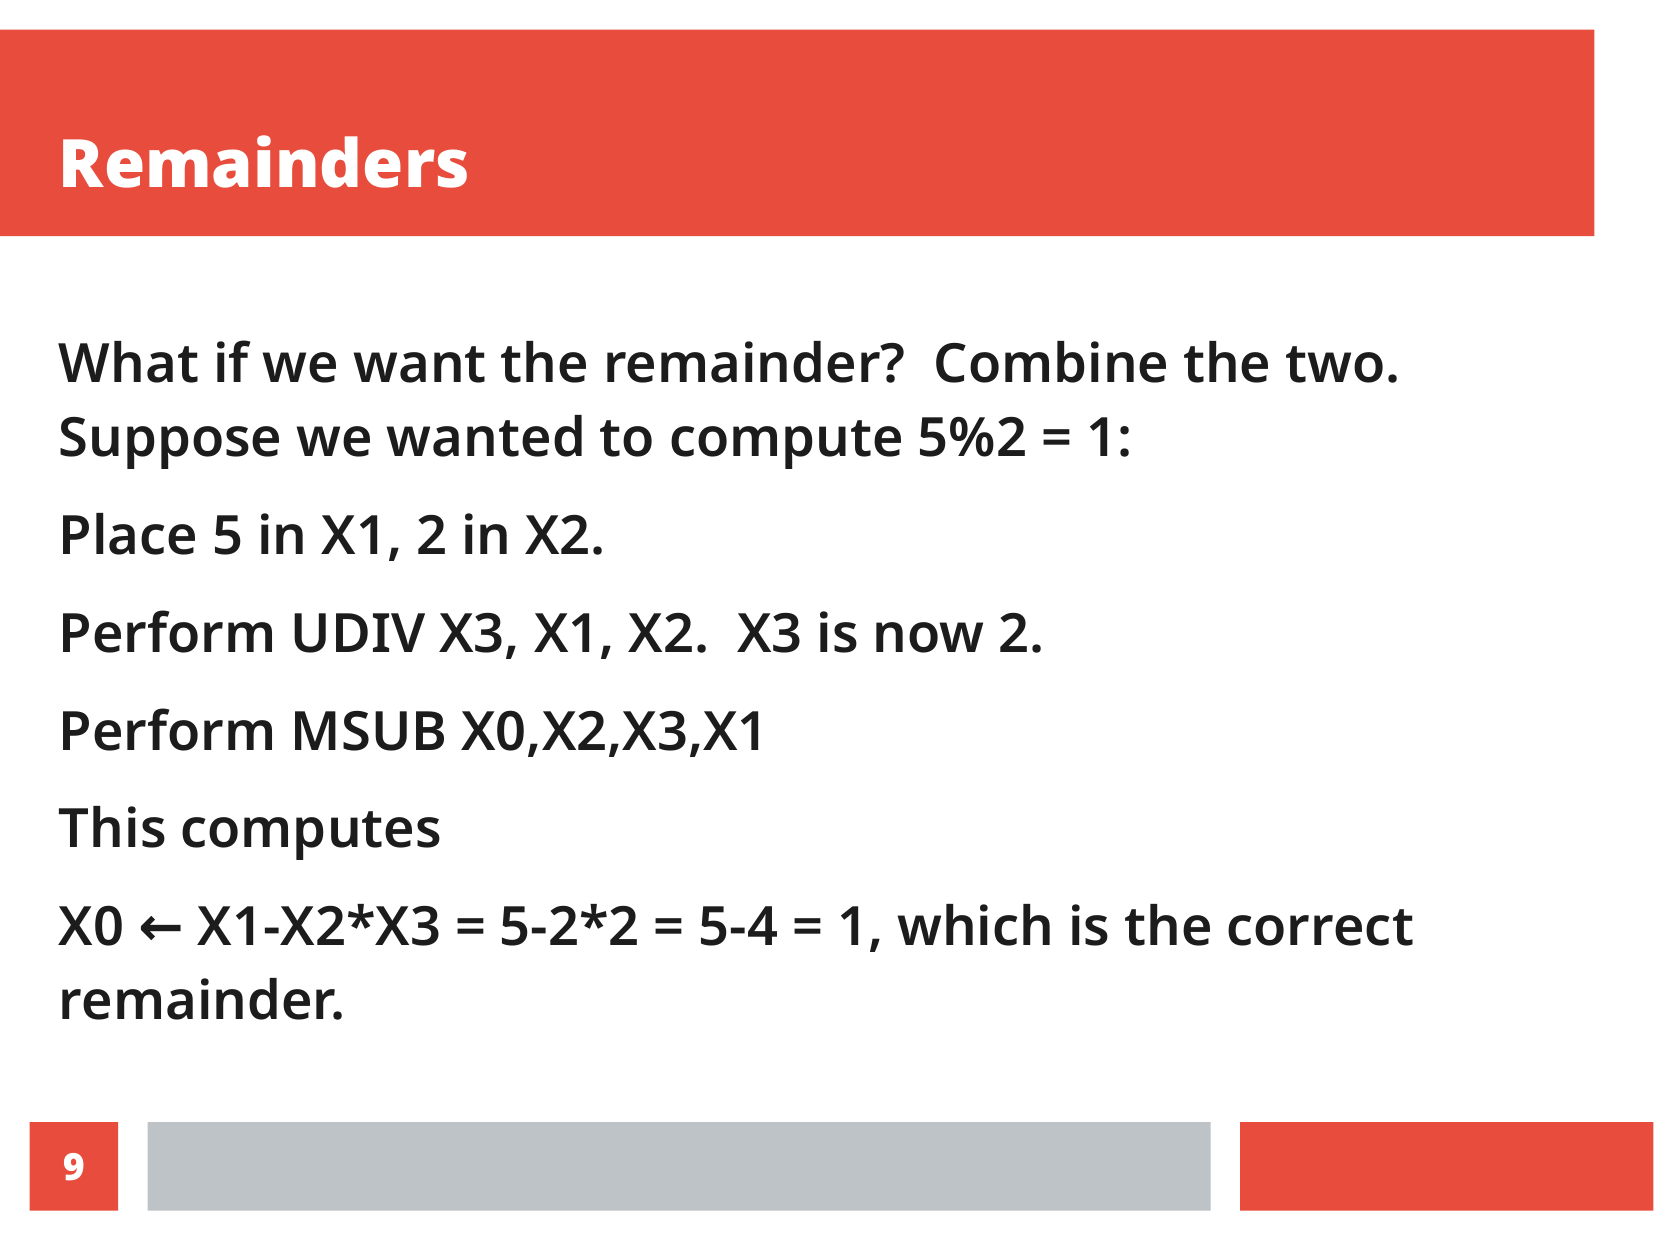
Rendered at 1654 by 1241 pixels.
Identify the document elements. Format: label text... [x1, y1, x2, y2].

title Remainders [59, 59, 1595, 207]
list What if we want the remainder? Combine the two. Suppose we wanted to compute 5%2 = 1: Place 5 in X1, 2 in X2. Perform UDIV X3, X1, X2. X3 is now 2. Perform MSUB X0,X2,X3,X1 This computes X0 ← X1-X2*X3 = 5-2*2 = 5-4 = 1, which is the correct remainder. [59, 324, 1565, 1093]
